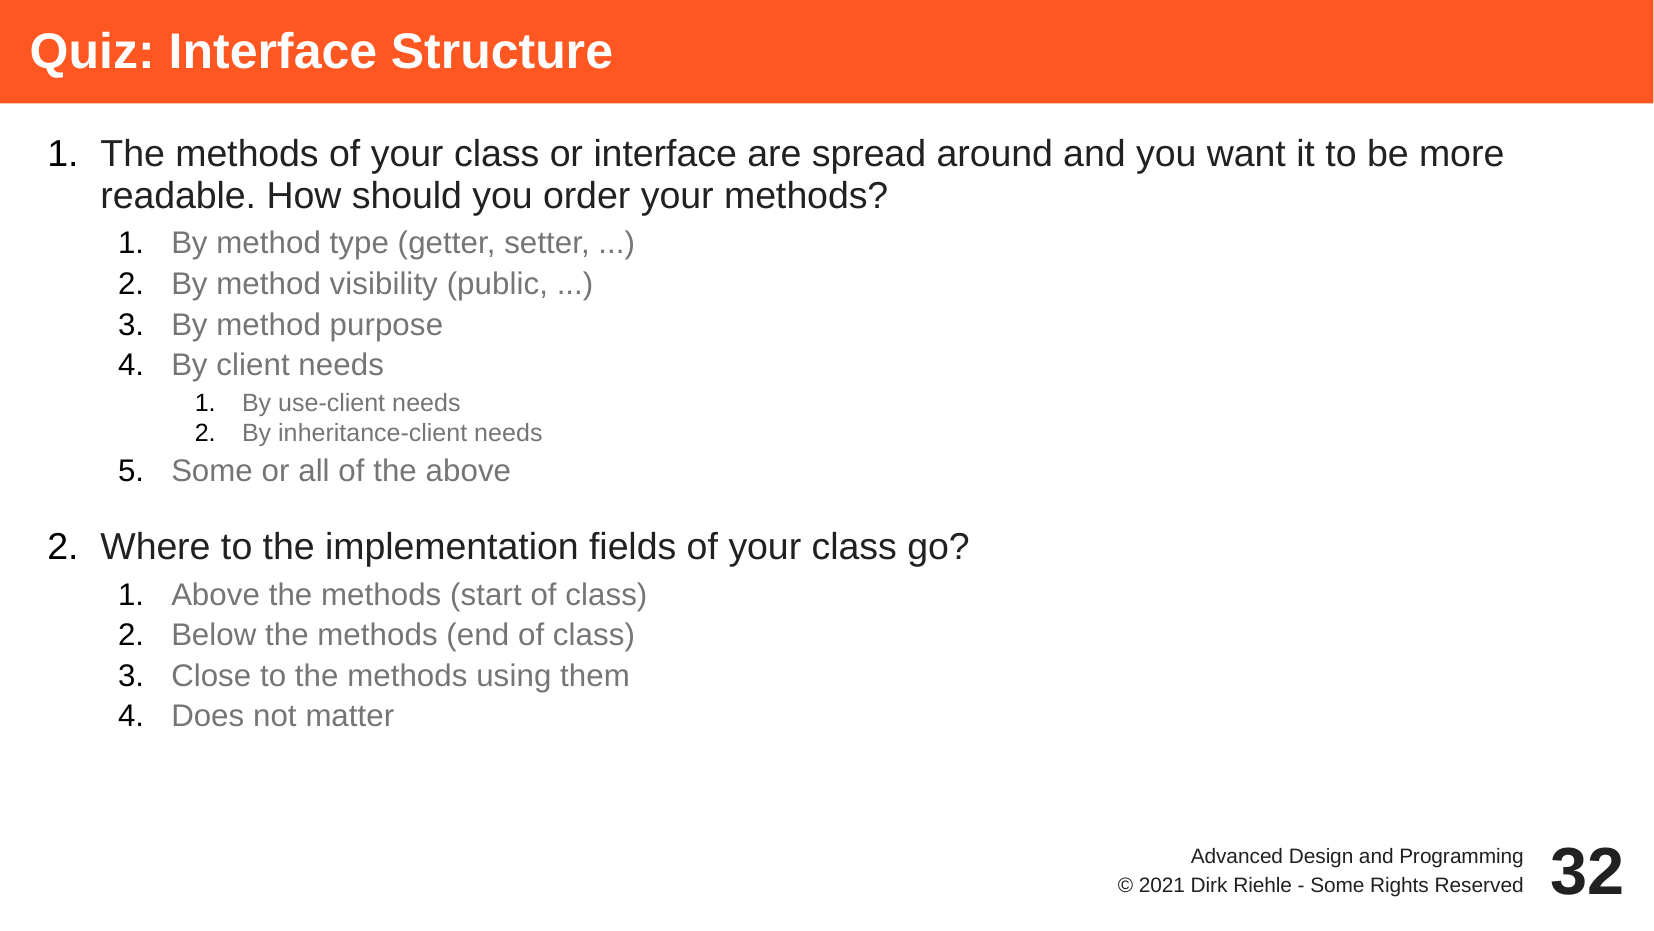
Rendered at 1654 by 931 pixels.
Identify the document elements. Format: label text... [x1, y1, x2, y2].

list The methods of your class or interface are spread around and you want it to be more readable. How should you order your methods? By method type (getter, setter, ...) By method visibility (public, ...) By method purpose By client needs By use-client needs By inheritance-client needs Some or all of the above Where to the implementation fields of your class go? Above the methods (start of class) Below the methods (end of class) Close to the methods using them Does not matter [29, 132, 1625, 813]
title Quiz: Interface Structure [0, 0, 1654, 104]
